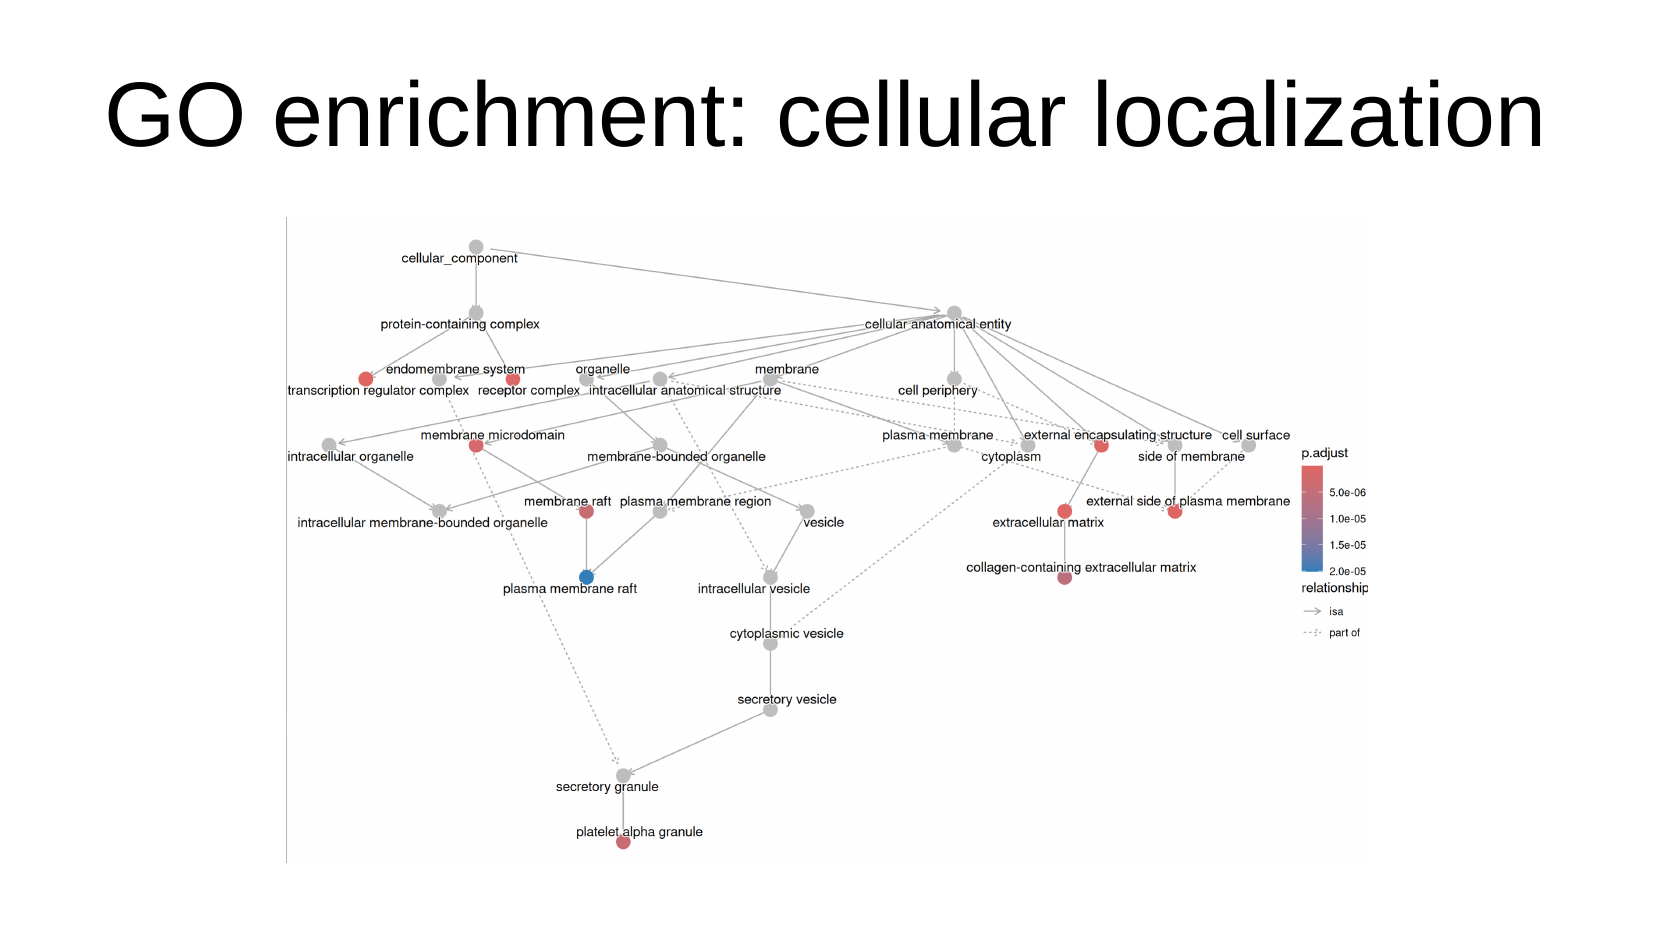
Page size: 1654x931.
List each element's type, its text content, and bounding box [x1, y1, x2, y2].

picture [286, 217, 1368, 863]
title GO enrichment: cellular localization [82, 37, 1571, 193]
